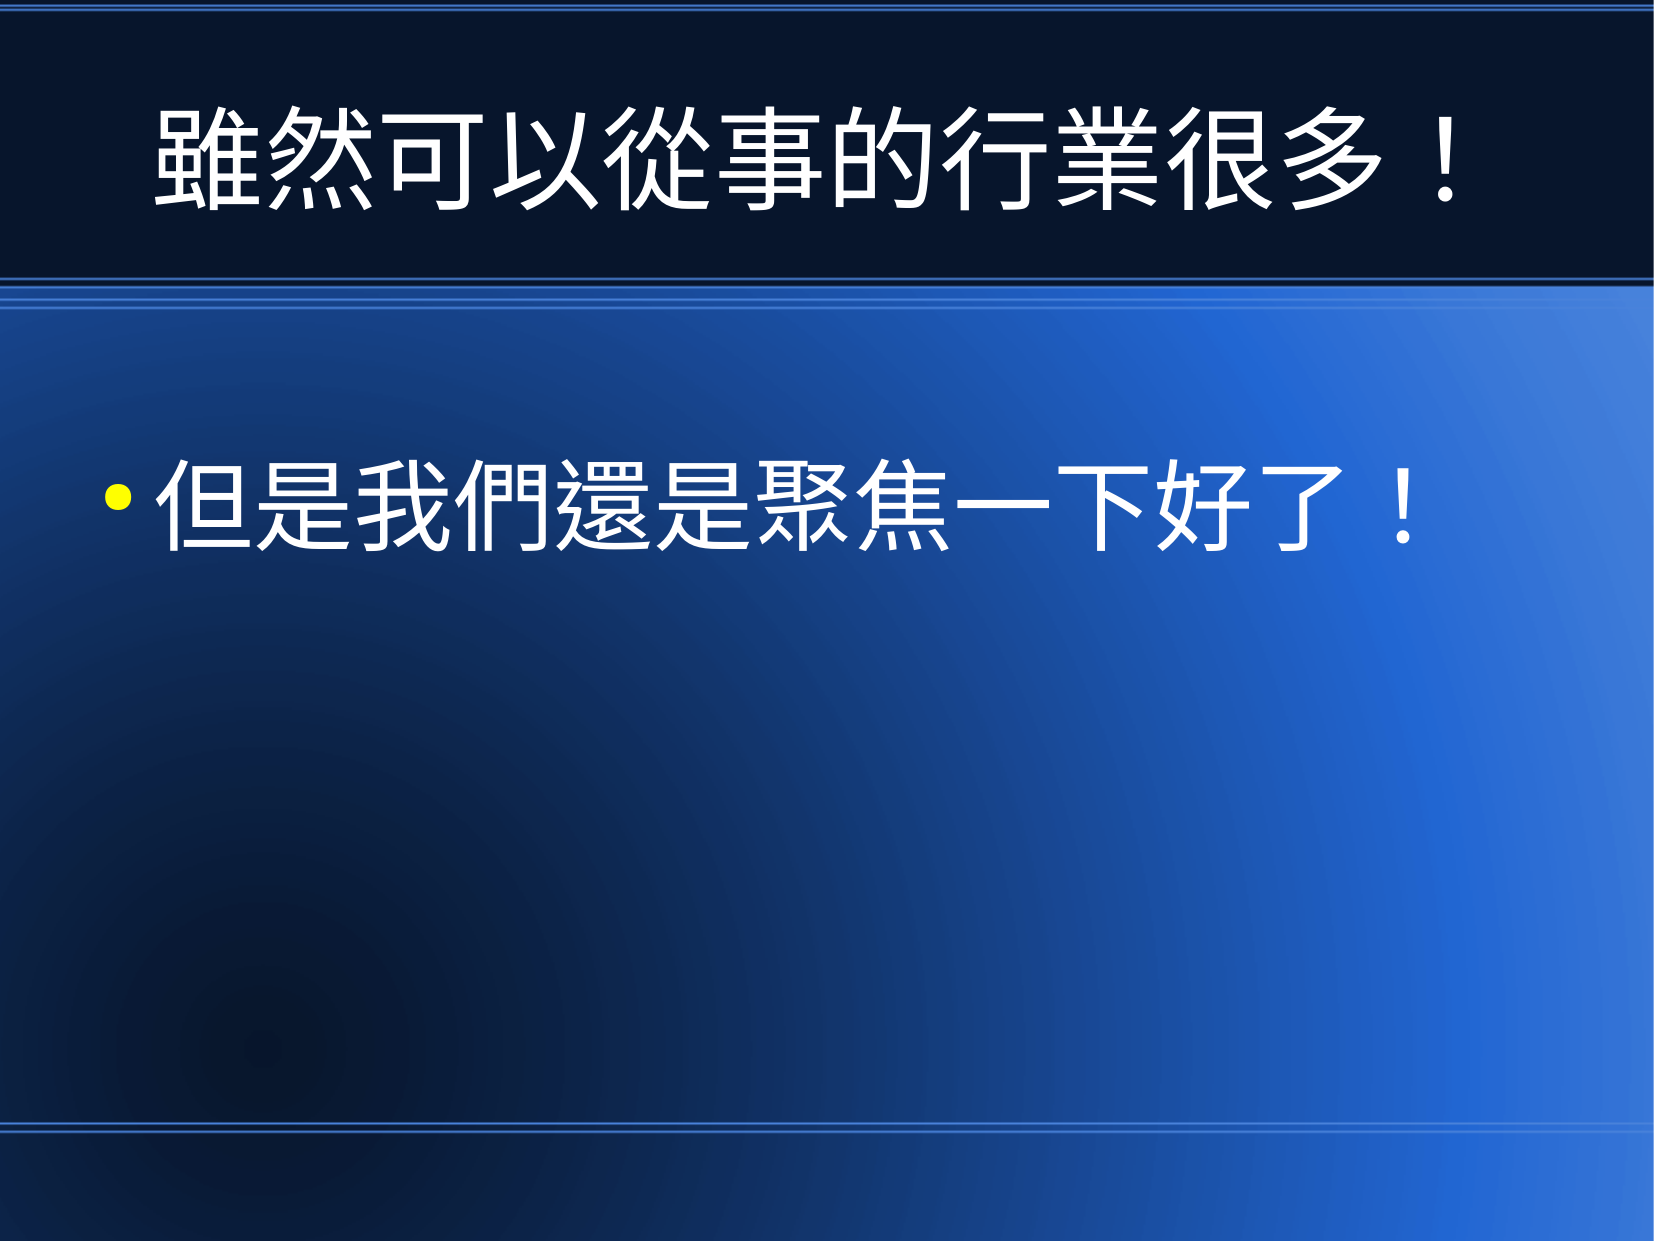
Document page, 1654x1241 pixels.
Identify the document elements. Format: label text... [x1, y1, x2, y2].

title 雖然可以從事的行業很多！ [82, 49, 1571, 257]
picture [0, 0, 1654, 1241]
list 但是我們還是聚焦一下好了！ [82, 355, 1571, 1241]
